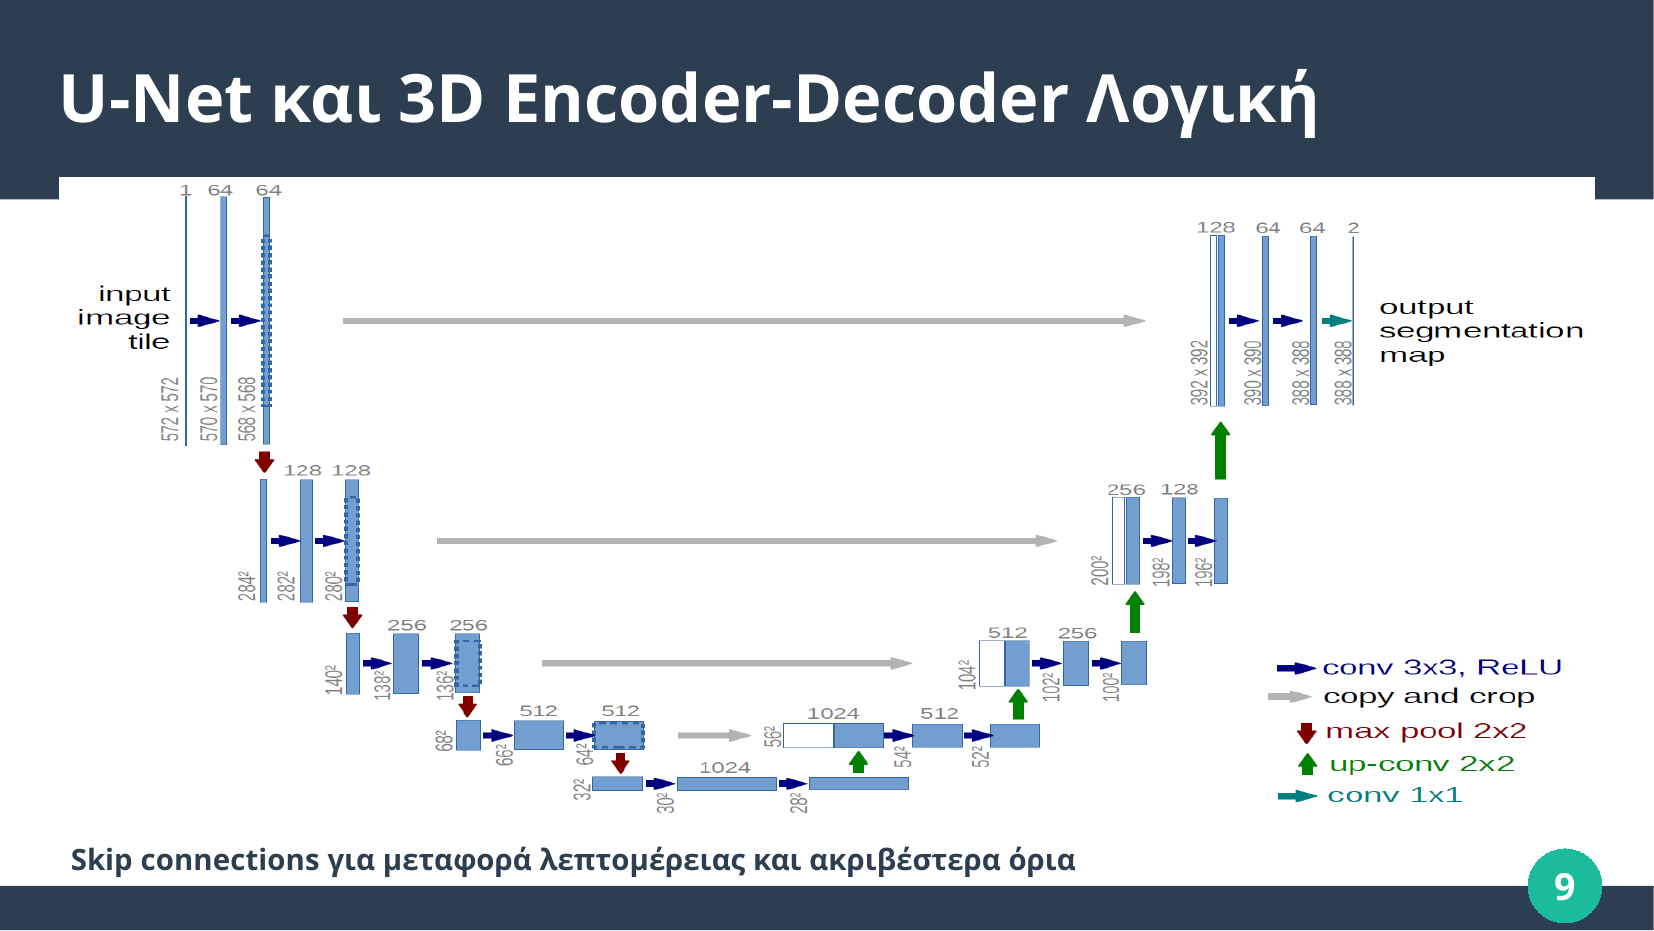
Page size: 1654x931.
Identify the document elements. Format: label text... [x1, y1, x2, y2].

list Skip connections για μεταφορά λεπτομέρειας και ακριβέστερα όρια [70, 838, 1583, 880]
title U-Net και 3D Encoder-Decoder Λογική [59, 37, 1595, 156]
picture [59, 177, 1595, 821]
